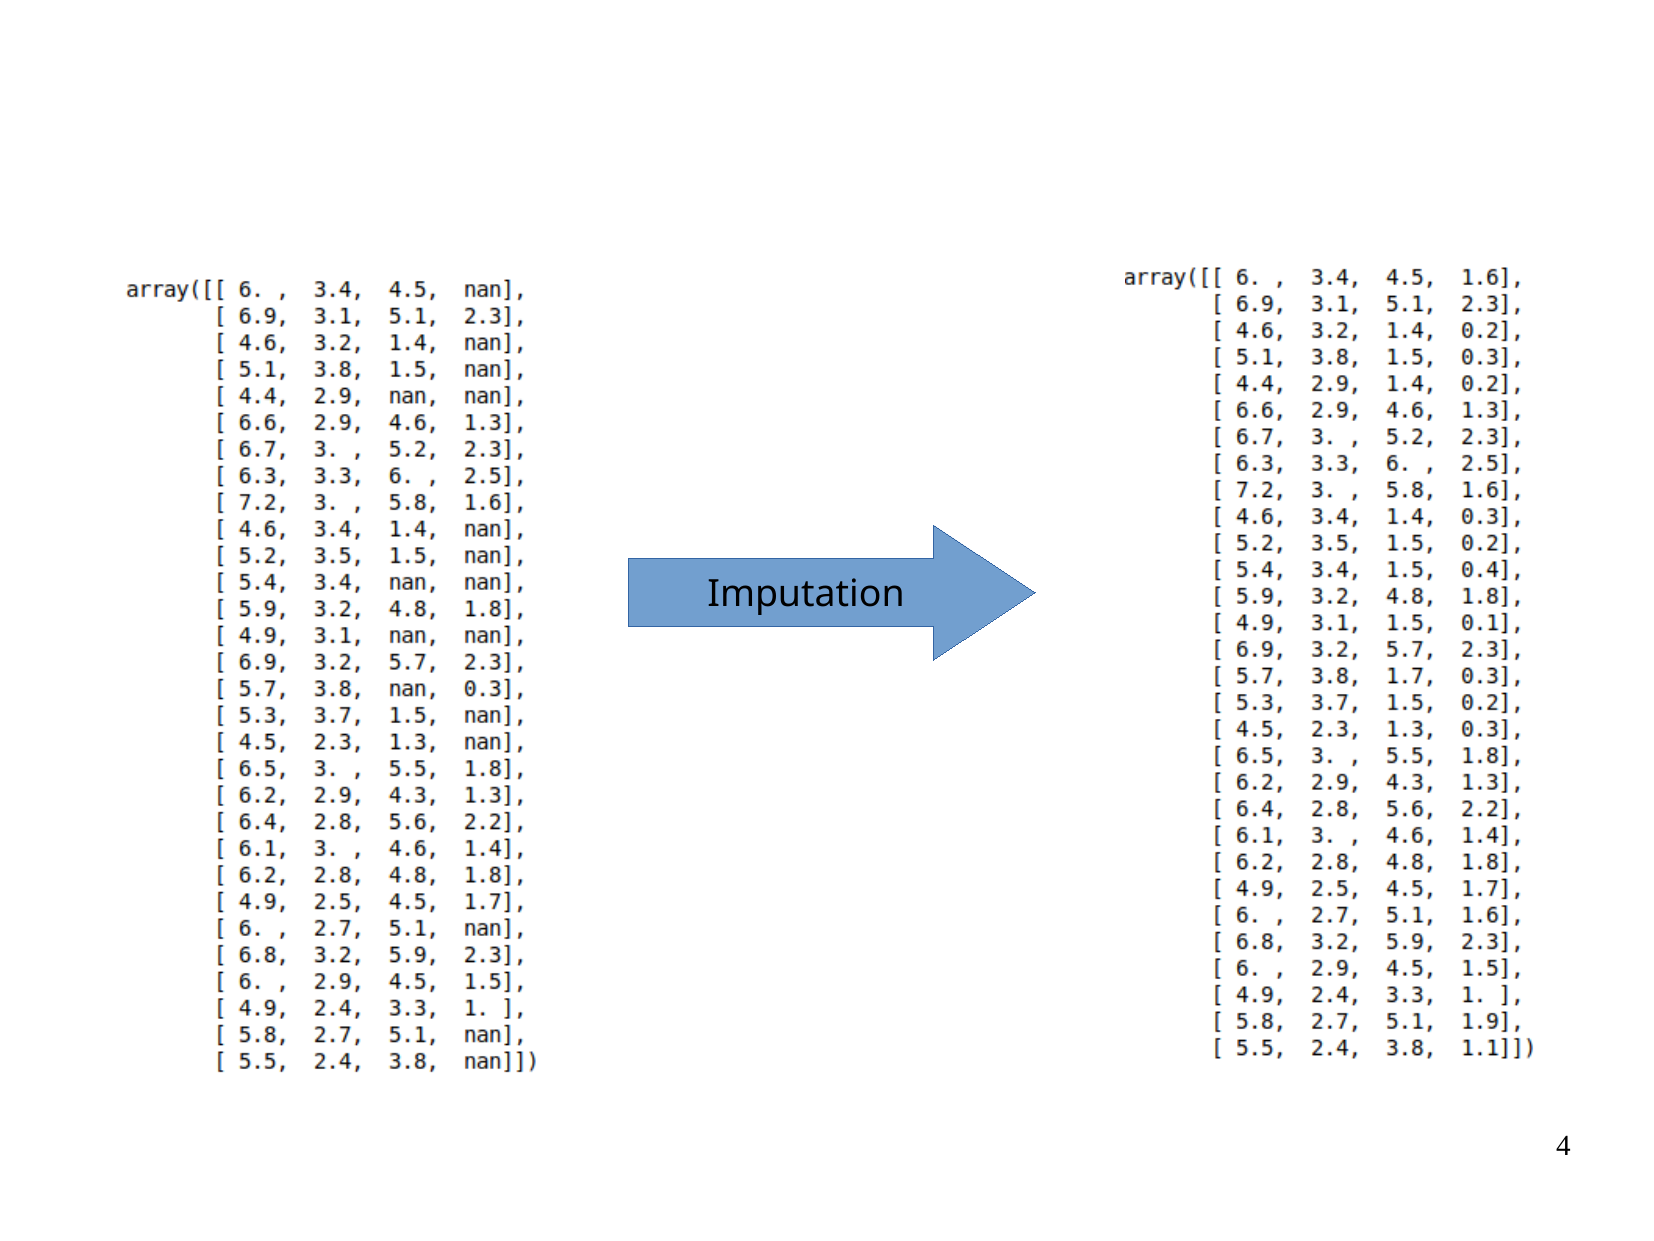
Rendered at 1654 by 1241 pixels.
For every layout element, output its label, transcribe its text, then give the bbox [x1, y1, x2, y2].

text_box Imputation [628, 525, 1036, 661]
picture [120, 269, 553, 1080]
picture [1125, 260, 1544, 1066]
